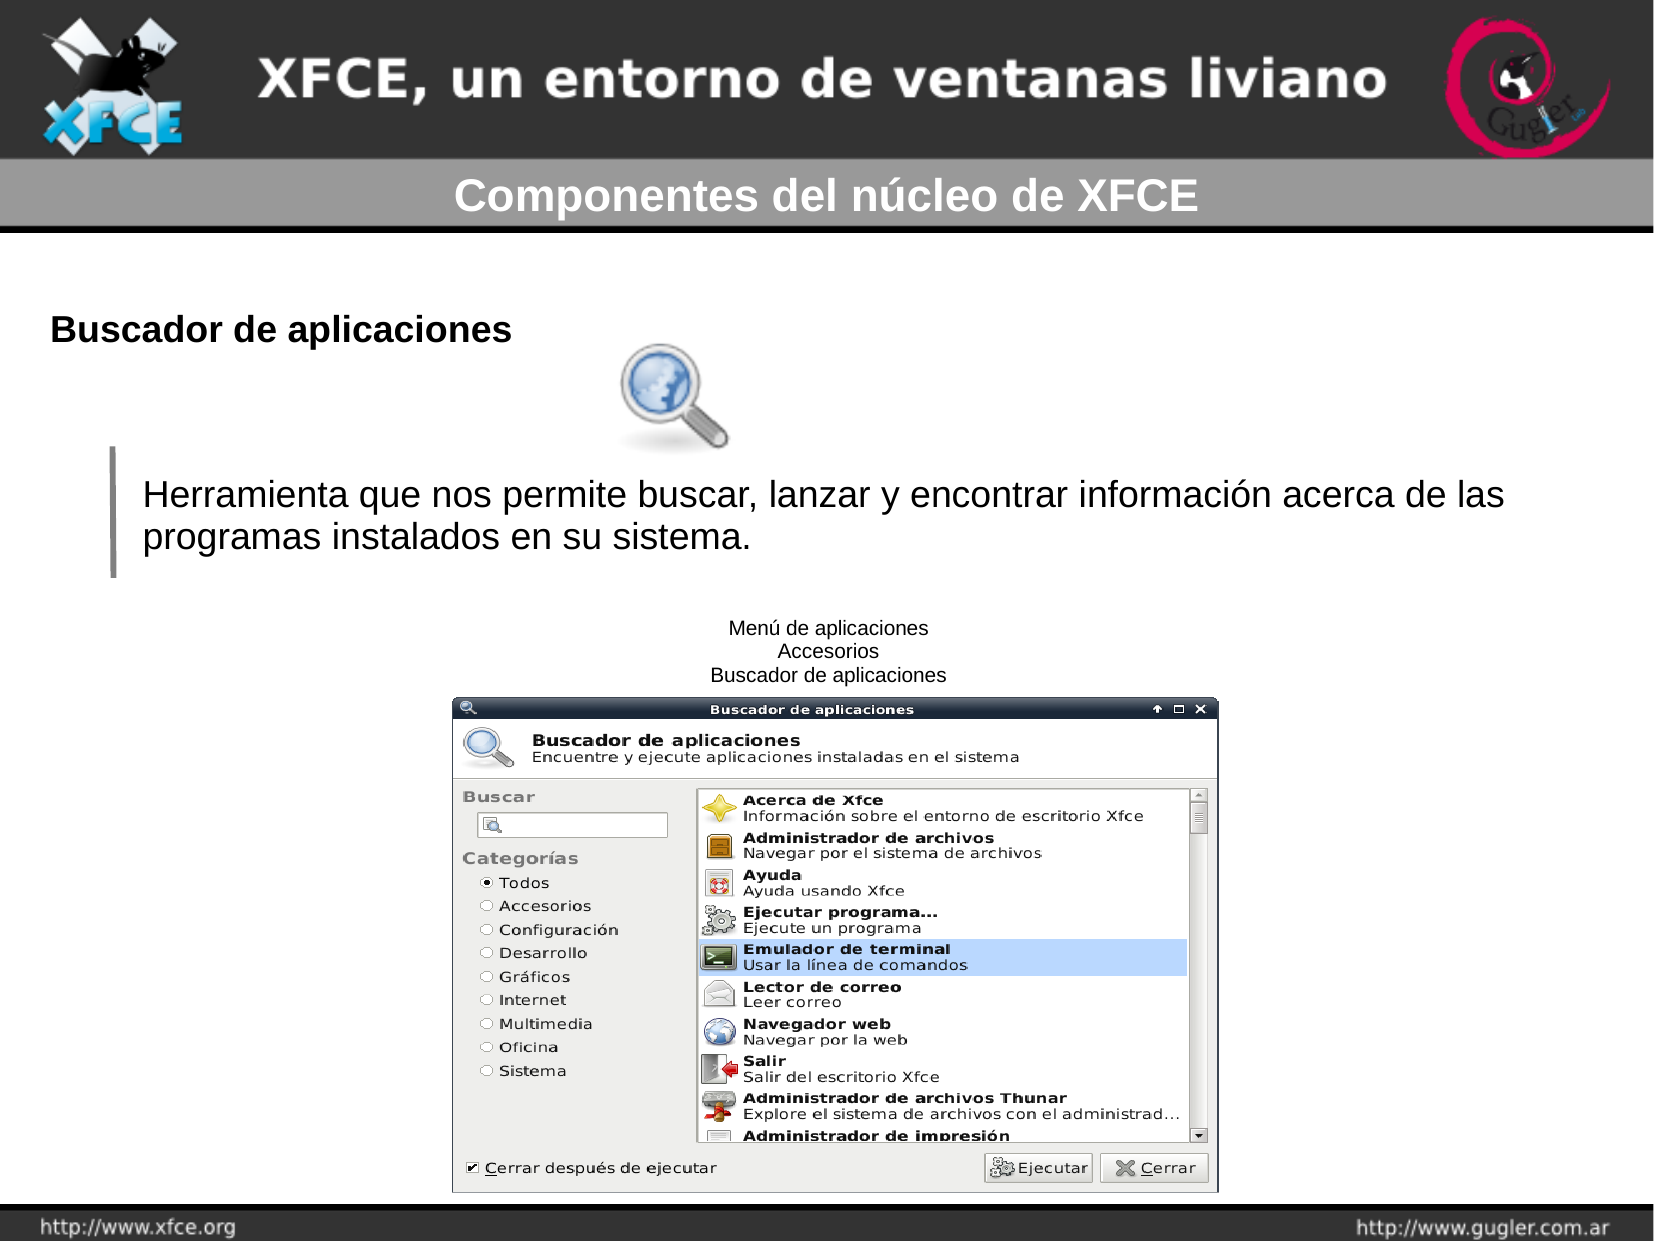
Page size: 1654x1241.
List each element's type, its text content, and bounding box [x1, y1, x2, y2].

text_box Buscador de aplicaciones [35, 301, 1630, 359]
picture [614, 359, 736, 461]
picture [0, 229, 1654, 233]
text_box Componentes del núcleo de XFCE [0, 161, 1654, 229]
picture [0, 1204, 1654, 1241]
picture [452, 697, 1219, 1193]
text_box Herramienta que nos permite buscar, lanzar y encontrar información acerca de las programas instalados en su sistema. [127, 466, 1613, 566]
text_box Menú de aplicaciones Accesorios Buscador de aplicaciones [596, 609, 1062, 695]
picture [0, 0, 1654, 161]
